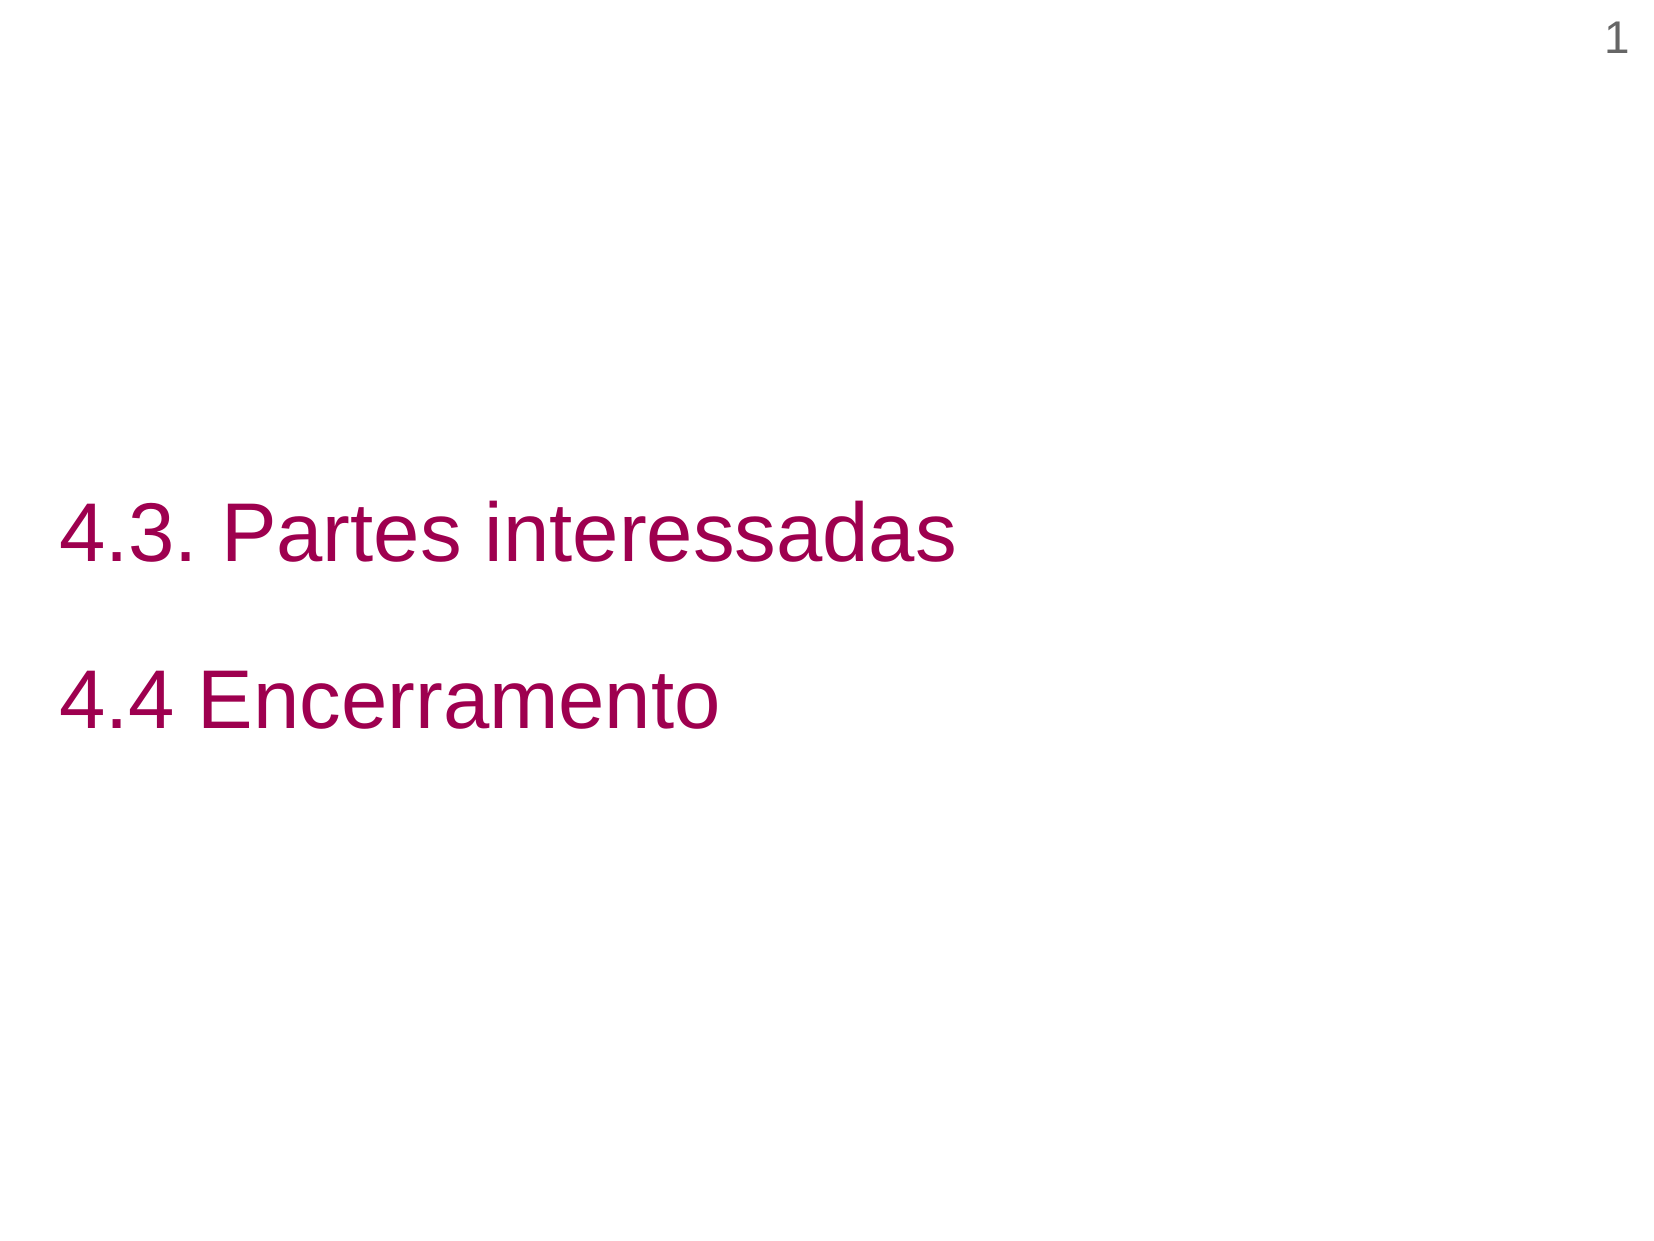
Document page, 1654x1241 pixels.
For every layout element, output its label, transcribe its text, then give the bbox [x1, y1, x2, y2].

title 4.3. Partes interessadas 4.4 Encerramento [59, 29, 1595, 1211]
